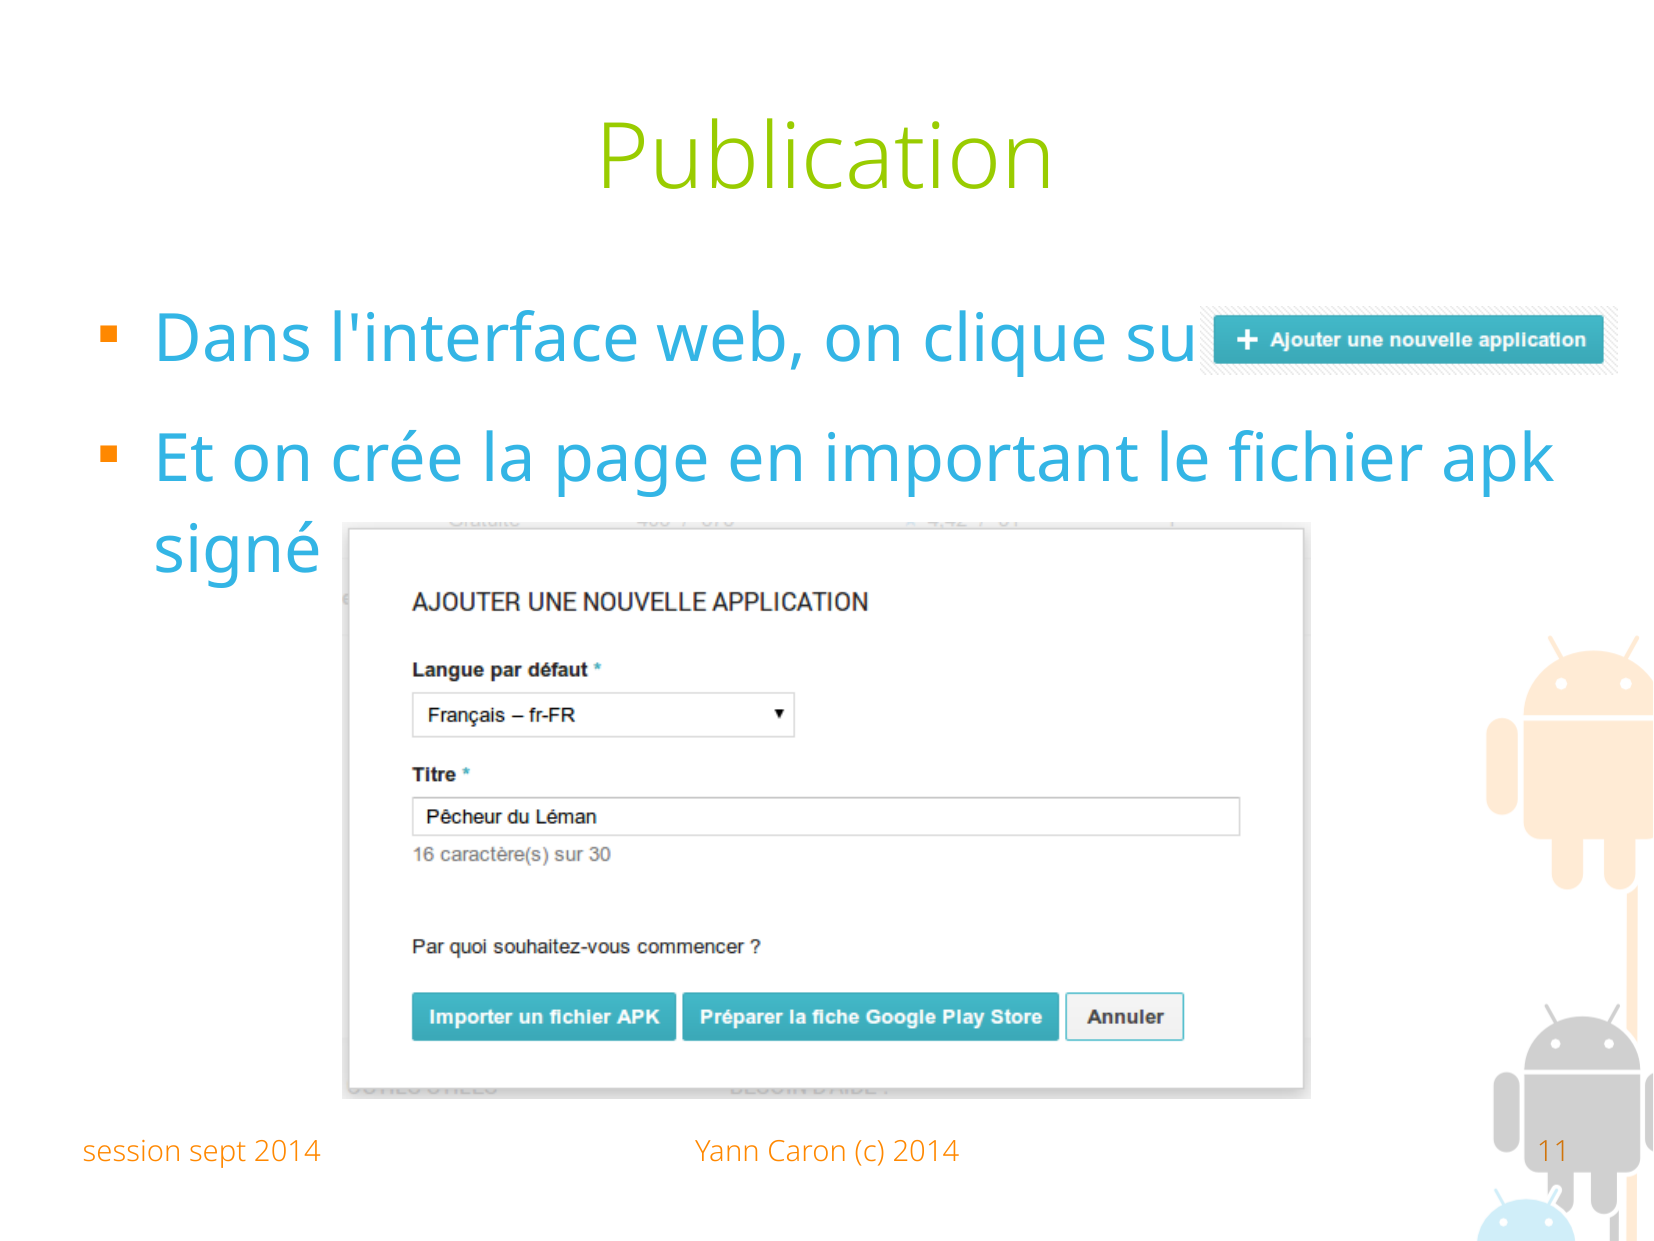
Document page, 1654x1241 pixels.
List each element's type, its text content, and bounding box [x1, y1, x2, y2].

title Publication [82, 49, 1571, 257]
picture [240, 423, 1654, 1241]
list Dans l'interface web, on clique sur Et on crée la page en important le fichier apk signé [82, 290, 1571, 1010]
picture [1200, 306, 1618, 376]
